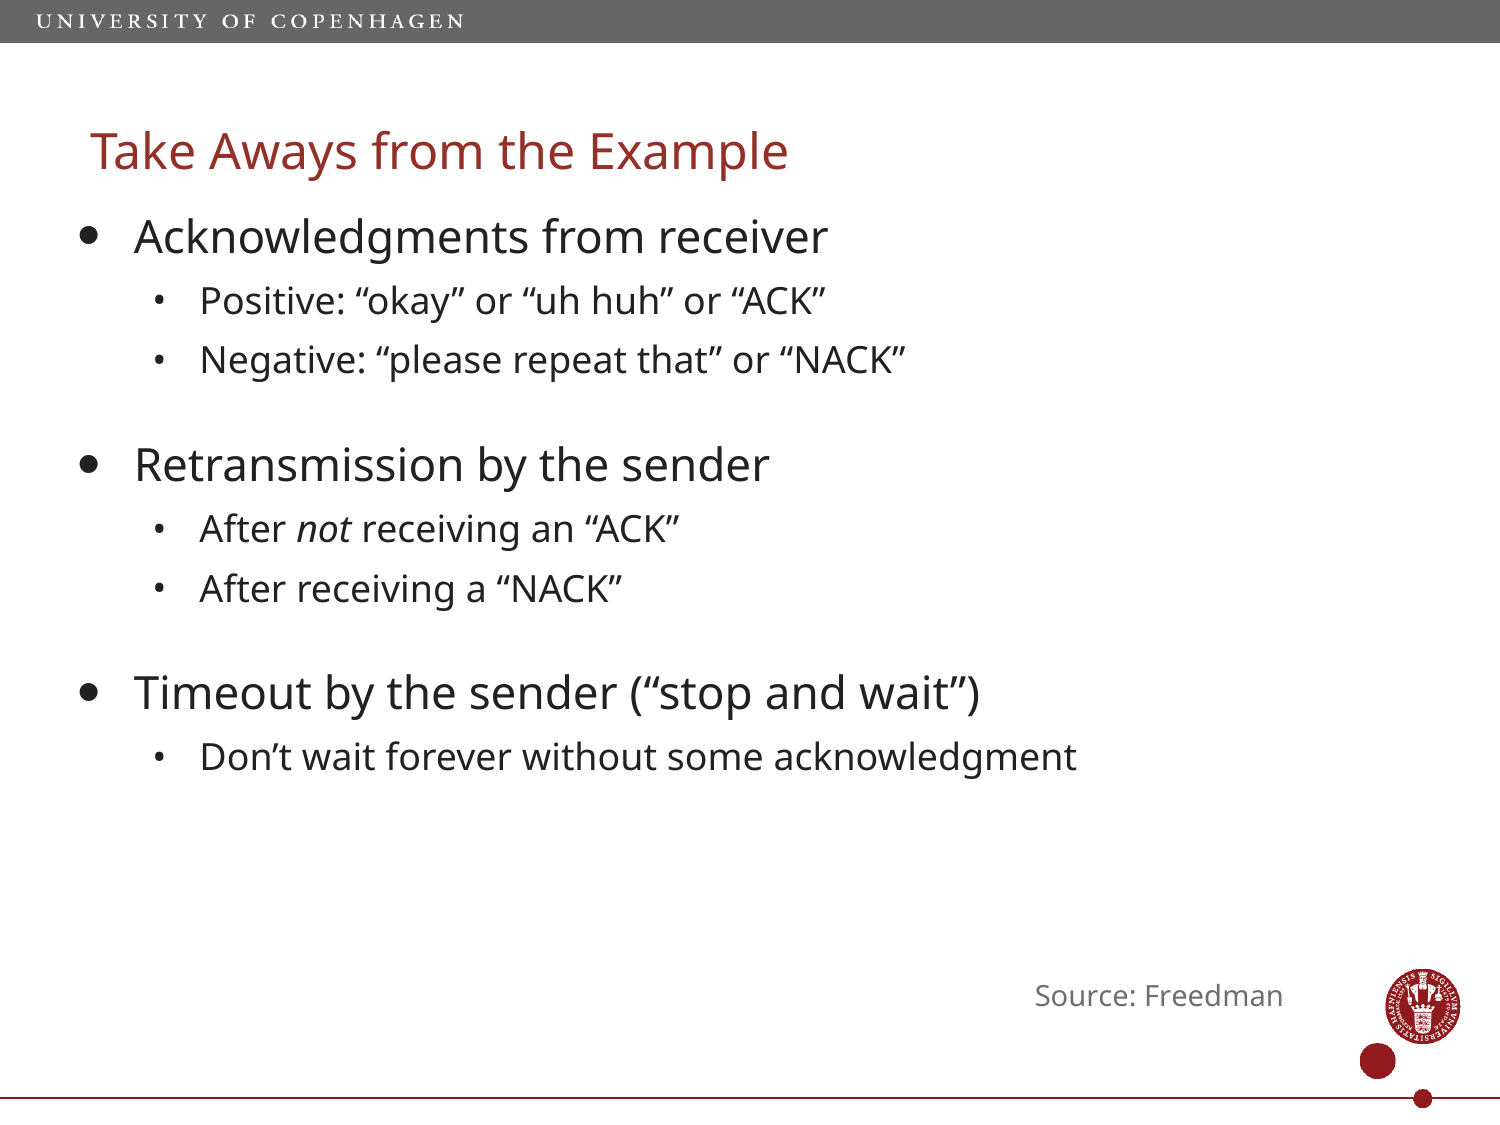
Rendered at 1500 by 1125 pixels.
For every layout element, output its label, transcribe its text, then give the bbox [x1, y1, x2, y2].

list Acknowledgments from receiver Positive: “okay” or “uh huh” or “ACK” Negative: “please repeat that” or “NACK” Retransmission by the sender After not receiving an “ACK” After receiving a “NACK” Timeout by the sender (“stop and wait”) Don’t wait forever without some acknowledgment [62, 200, 1463, 901]
text_box Source: Freedman [1020, 969, 1340, 1020]
title Take Aways from the Example [75, 90, 1426, 200]
picture [0, 910, 1500, 1122]
